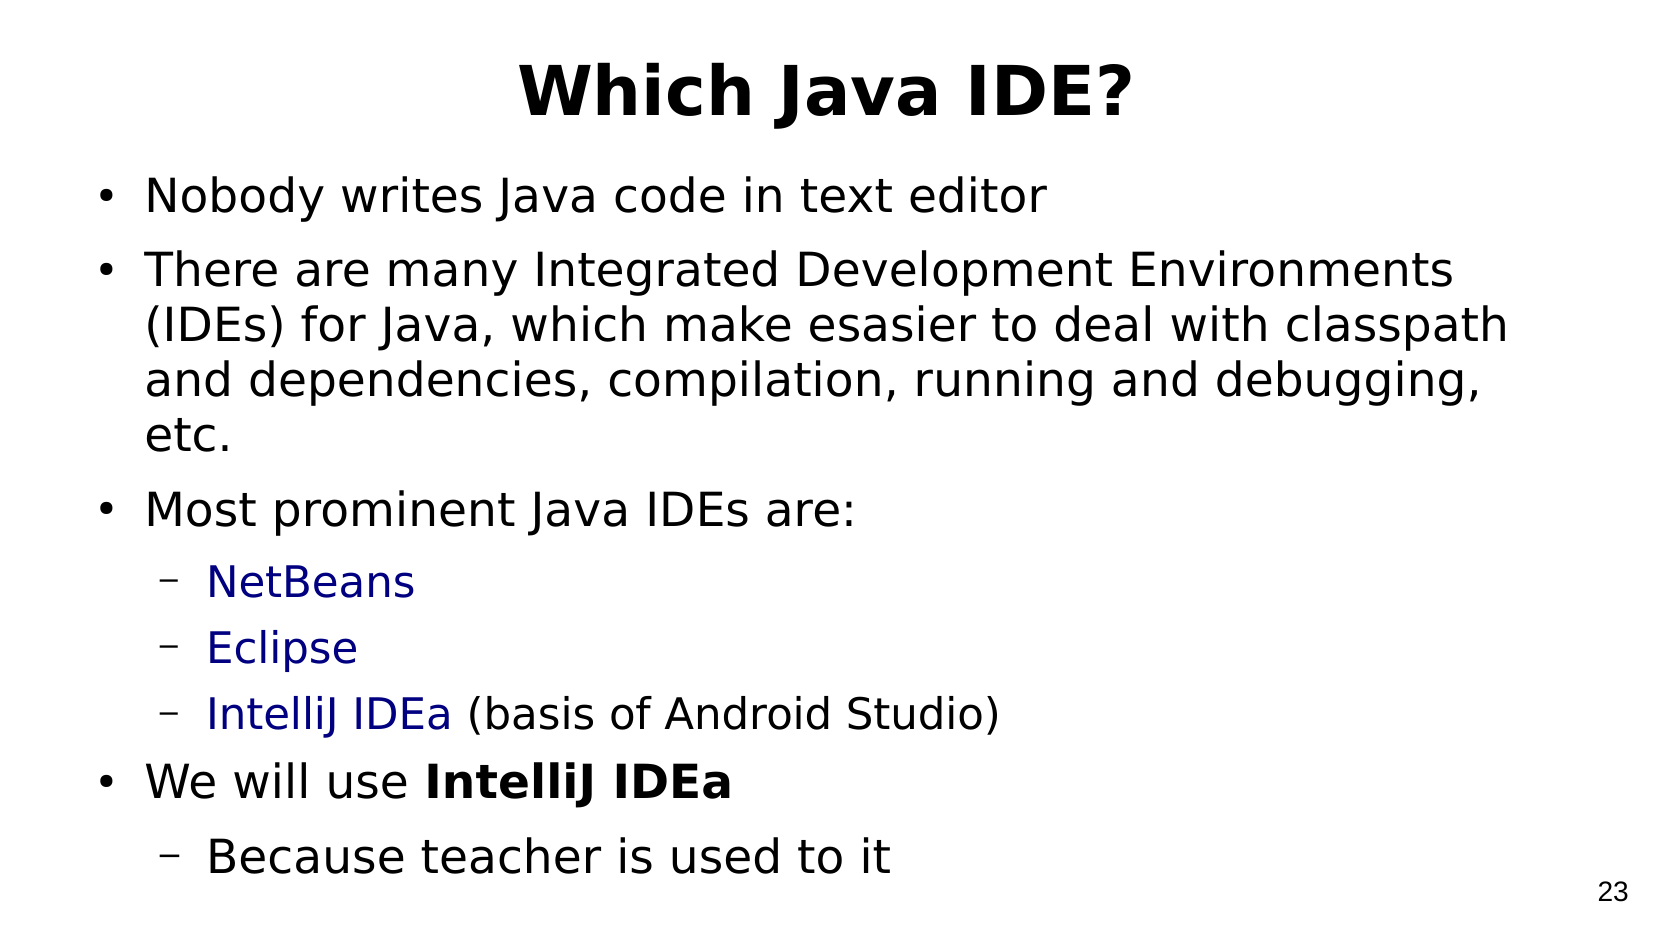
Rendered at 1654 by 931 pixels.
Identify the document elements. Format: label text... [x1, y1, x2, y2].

title Which Java IDE? [82, 37, 1571, 147]
list Nobody writes Java code in text editor There are many Integrated Development Environments (IDEs) for Java, which make esasier to deal with classpath and dependencies, compilation, running and debugging, etc. Most prominent Java IDEs are: NetBeans Eclipse IntelliJ IDEa (basis of Android Studio) We will use IntelliJ IDEa Because teacher is used to it [82, 168, 1538, 889]
